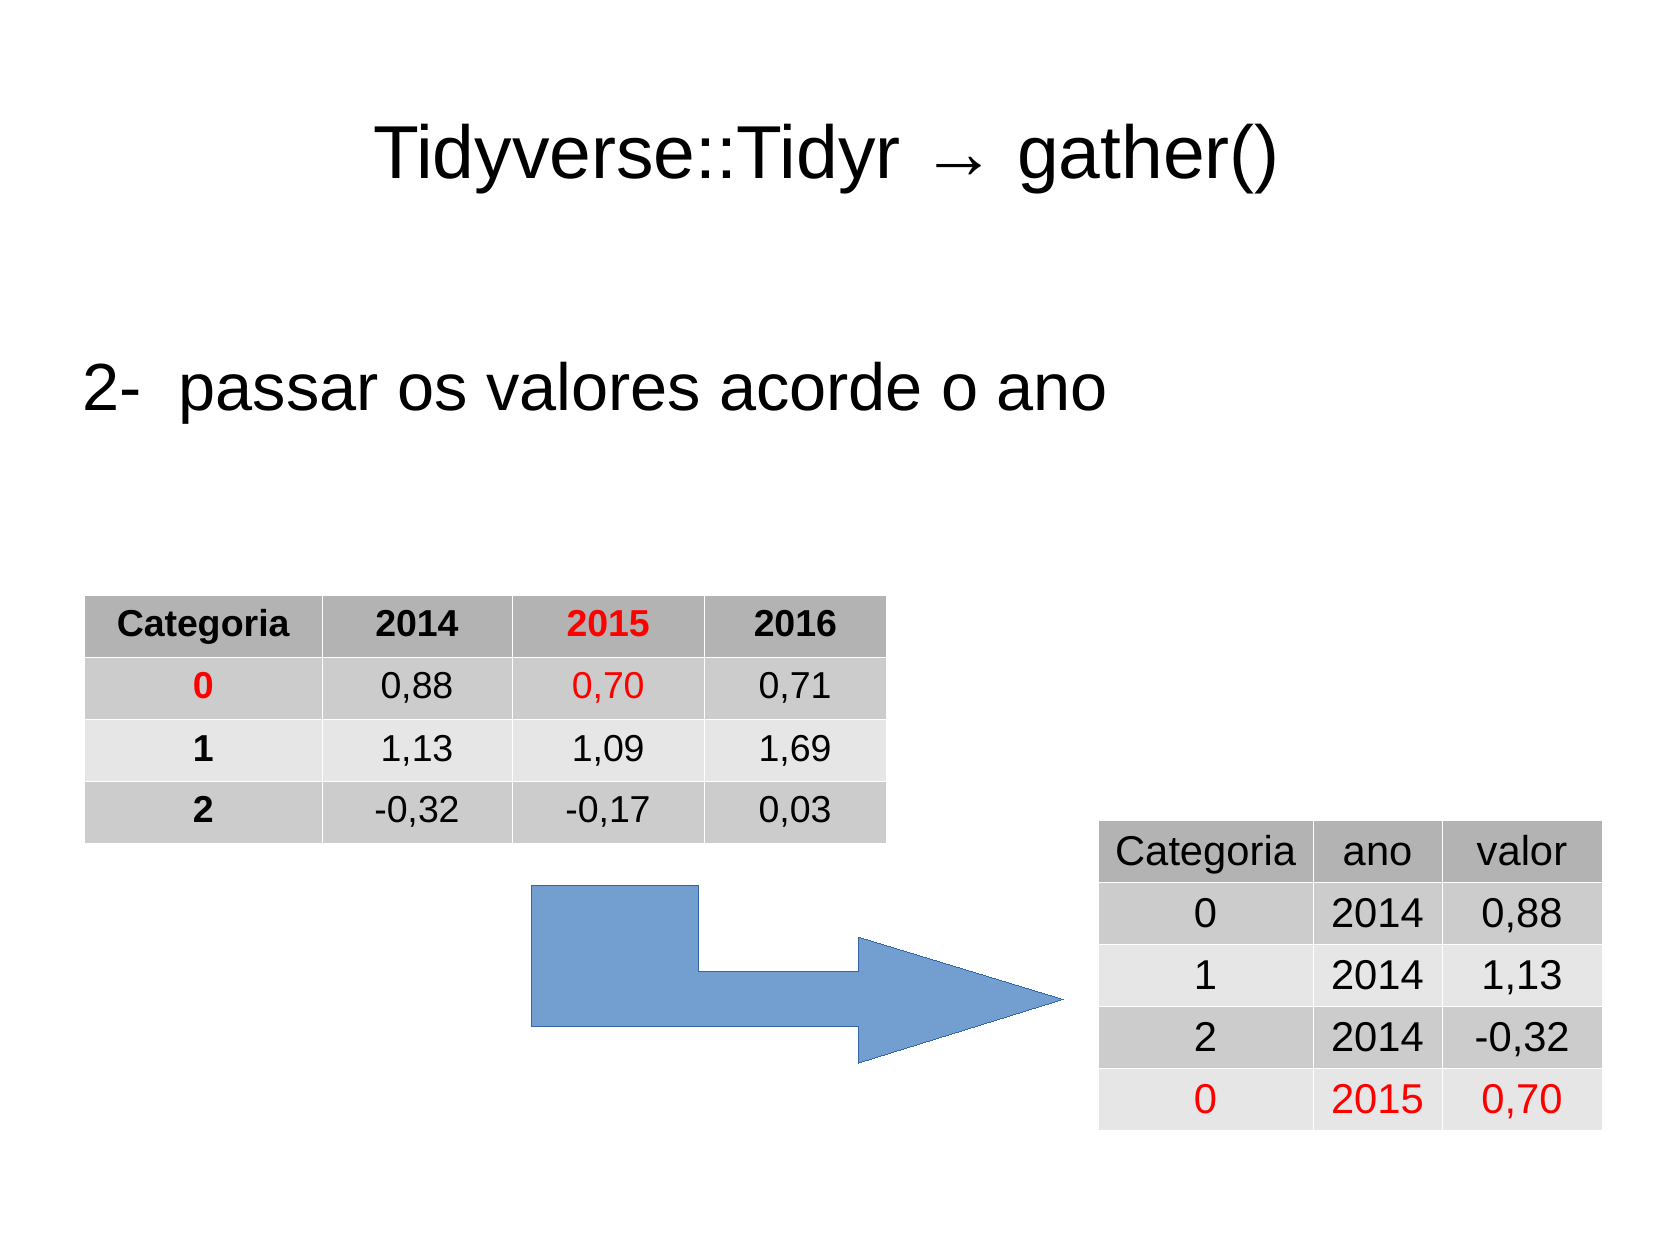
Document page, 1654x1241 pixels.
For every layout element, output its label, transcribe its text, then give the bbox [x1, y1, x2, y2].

table_cell 1 [85, 720, 322, 781]
table_header 2016 [705, 596, 886, 657]
table_cell 1,09 [513, 720, 704, 781]
table_header 2015 [513, 596, 704, 657]
table_cell 0 [85, 658, 322, 719]
table_cell 0,88 [323, 658, 512, 719]
table_cell 0 [1099, 1069, 1313, 1130]
title Tidyverse::Tidyr → gather() [82, 49, 1571, 257]
table_cell 1,13 [323, 720, 512, 781]
table_cell 2014 [1314, 1007, 1442, 1068]
table_cell 1 [1099, 945, 1313, 1006]
table_cell 0,70 [1443, 1069, 1602, 1130]
table_cell 0,03 [705, 782, 886, 843]
text_box [531, 885, 1064, 1064]
subtitle 2- passar os valores acorde o ano [82, 290, 1571, 485]
table_cell -0,32 [323, 782, 512, 843]
table_header Categoria [85, 596, 322, 657]
table_cell 2 [85, 782, 322, 843]
table_header ano [1314, 821, 1442, 882]
table_header 2014 [323, 596, 512, 657]
table_cell -0,32 [1443, 1007, 1602, 1068]
table_cell -0,17 [513, 782, 704, 843]
table_cell 1,69 [705, 720, 886, 781]
table_cell 0,71 [705, 658, 886, 719]
table_header valor [1443, 821, 1602, 882]
table_cell 1,13 [1443, 945, 1602, 1006]
table_cell 0,70 [513, 658, 704, 719]
table_cell 2014 [1314, 883, 1442, 944]
table_cell 2015 [1314, 1069, 1442, 1130]
table_header Categoria [1099, 821, 1313, 882]
table_cell 0,88 [1443, 883, 1602, 944]
table_cell 0 [1099, 883, 1313, 944]
table_cell 2 [1099, 1007, 1313, 1068]
table_cell 2014 [1314, 945, 1442, 1006]
